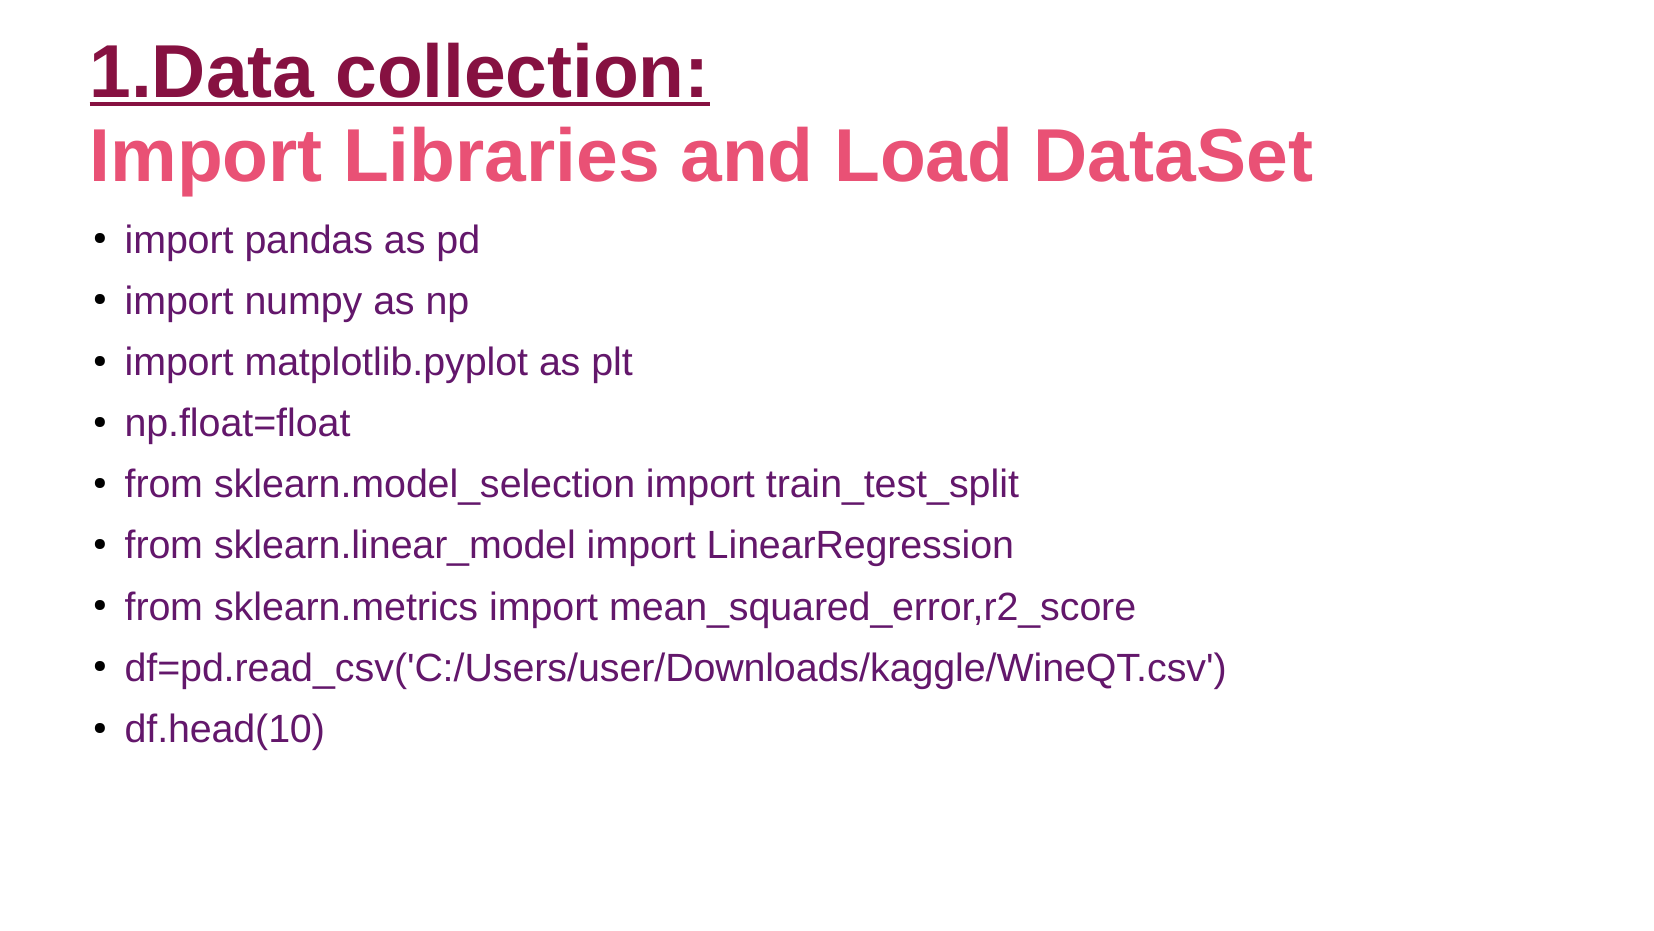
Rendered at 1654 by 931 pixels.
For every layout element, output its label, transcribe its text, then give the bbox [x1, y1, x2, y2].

list import pandas as pd import numpy as np import matplotlib.pyplot as plt np.float=float from sklearn.model_selection import train_test_split from sklearn.linear_model import LinearRegression from sklearn.metrics import mean_squared_error,r2_score df=pd.read_csv('C:/Users/user/Downloads/kaggle/WineQT.csv') df.head(10) [82, 217, 1571, 758]
title 1.Data collection: Import Libraries and Load DataSet [89, 29, 1578, 291]
